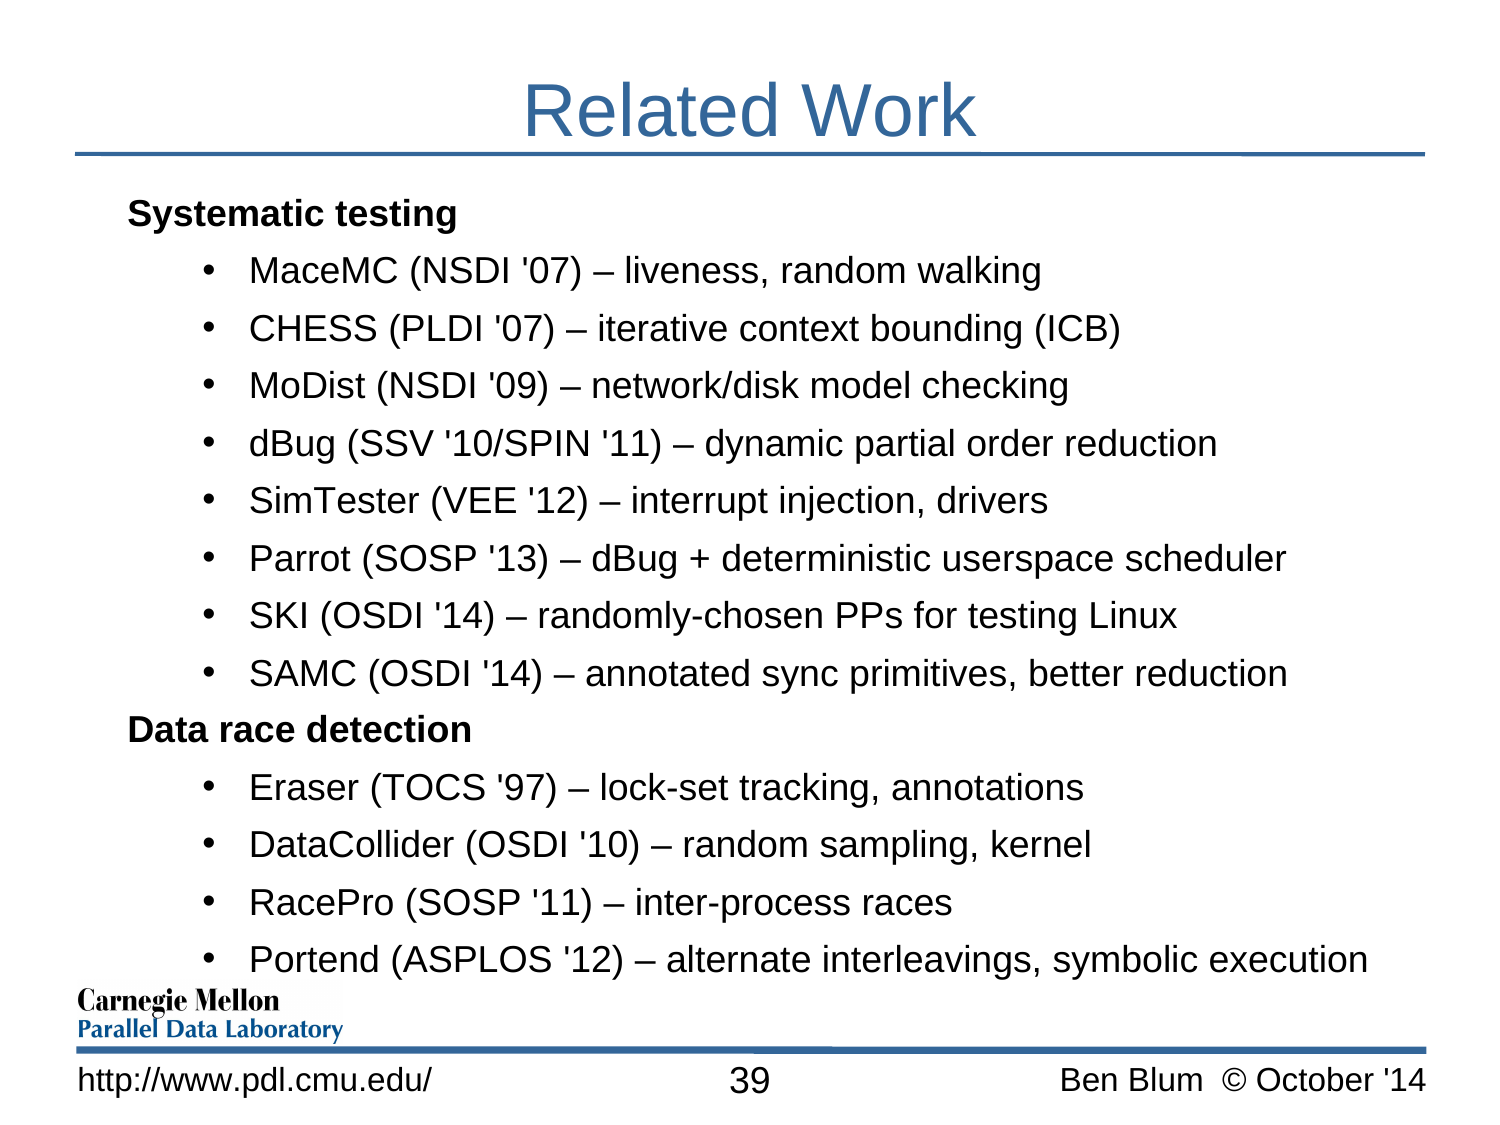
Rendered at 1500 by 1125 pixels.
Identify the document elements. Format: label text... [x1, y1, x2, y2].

list Systematic testing MaceMC (NSDI '07) – liveness, random walking CHESS (PLDI '07) – iterative context bounding (ICB) MoDist (NSDI '09) – network/disk model checking dBug (SSV '10/SPIN '11) – dynamic partial order reduction SimTester (VEE '12) – interrupt injection, drivers Parrot (SOSP '13) – dBug + deterministic userspace scheduler SKI (OSDI '14) – randomly-chosen PPs for testing Linux SAMC (OSDI '14) – annotated sync primitives, better reduction Data race detection Eraser (TOCS '97) – lock-set tracking, annotations DataCollider (OSDI '10) – random sampling, kernel RacePro (SOSP '11) – inter-process races Portend (ASPLOS '12) – alternate interleavings, symbolic execution [112, 181, 1463, 996]
title Related Work [112, 50, 1388, 163]
picture [77, 979, 343, 1044]
